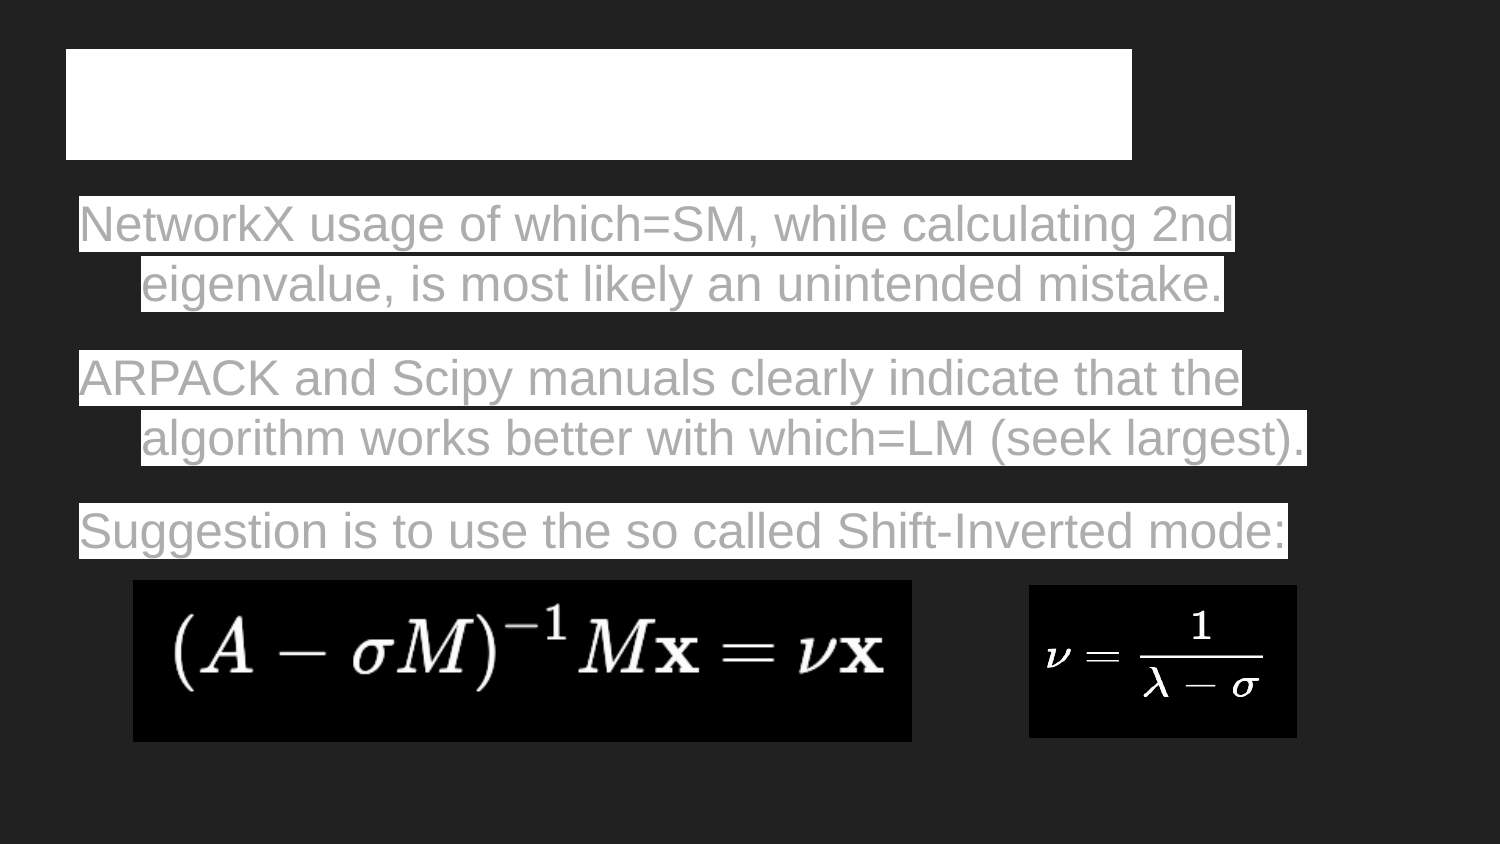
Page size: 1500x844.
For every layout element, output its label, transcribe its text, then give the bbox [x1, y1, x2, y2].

title Idea4: Read the manual [51, 24, 1449, 176]
list NetworkX usage of which=SM, while calculating 2nd eigenvalue, is most likely an unintended mistake. ARPACK and Scipy manuals clearly indicate that the algorithm works better with which=LM (seek largest). Suggestion is to use the so called Shift-Inverted mode: [51, 176, 1449, 738]
picture [133, 580, 912, 742]
picture [1029, 585, 1297, 738]
